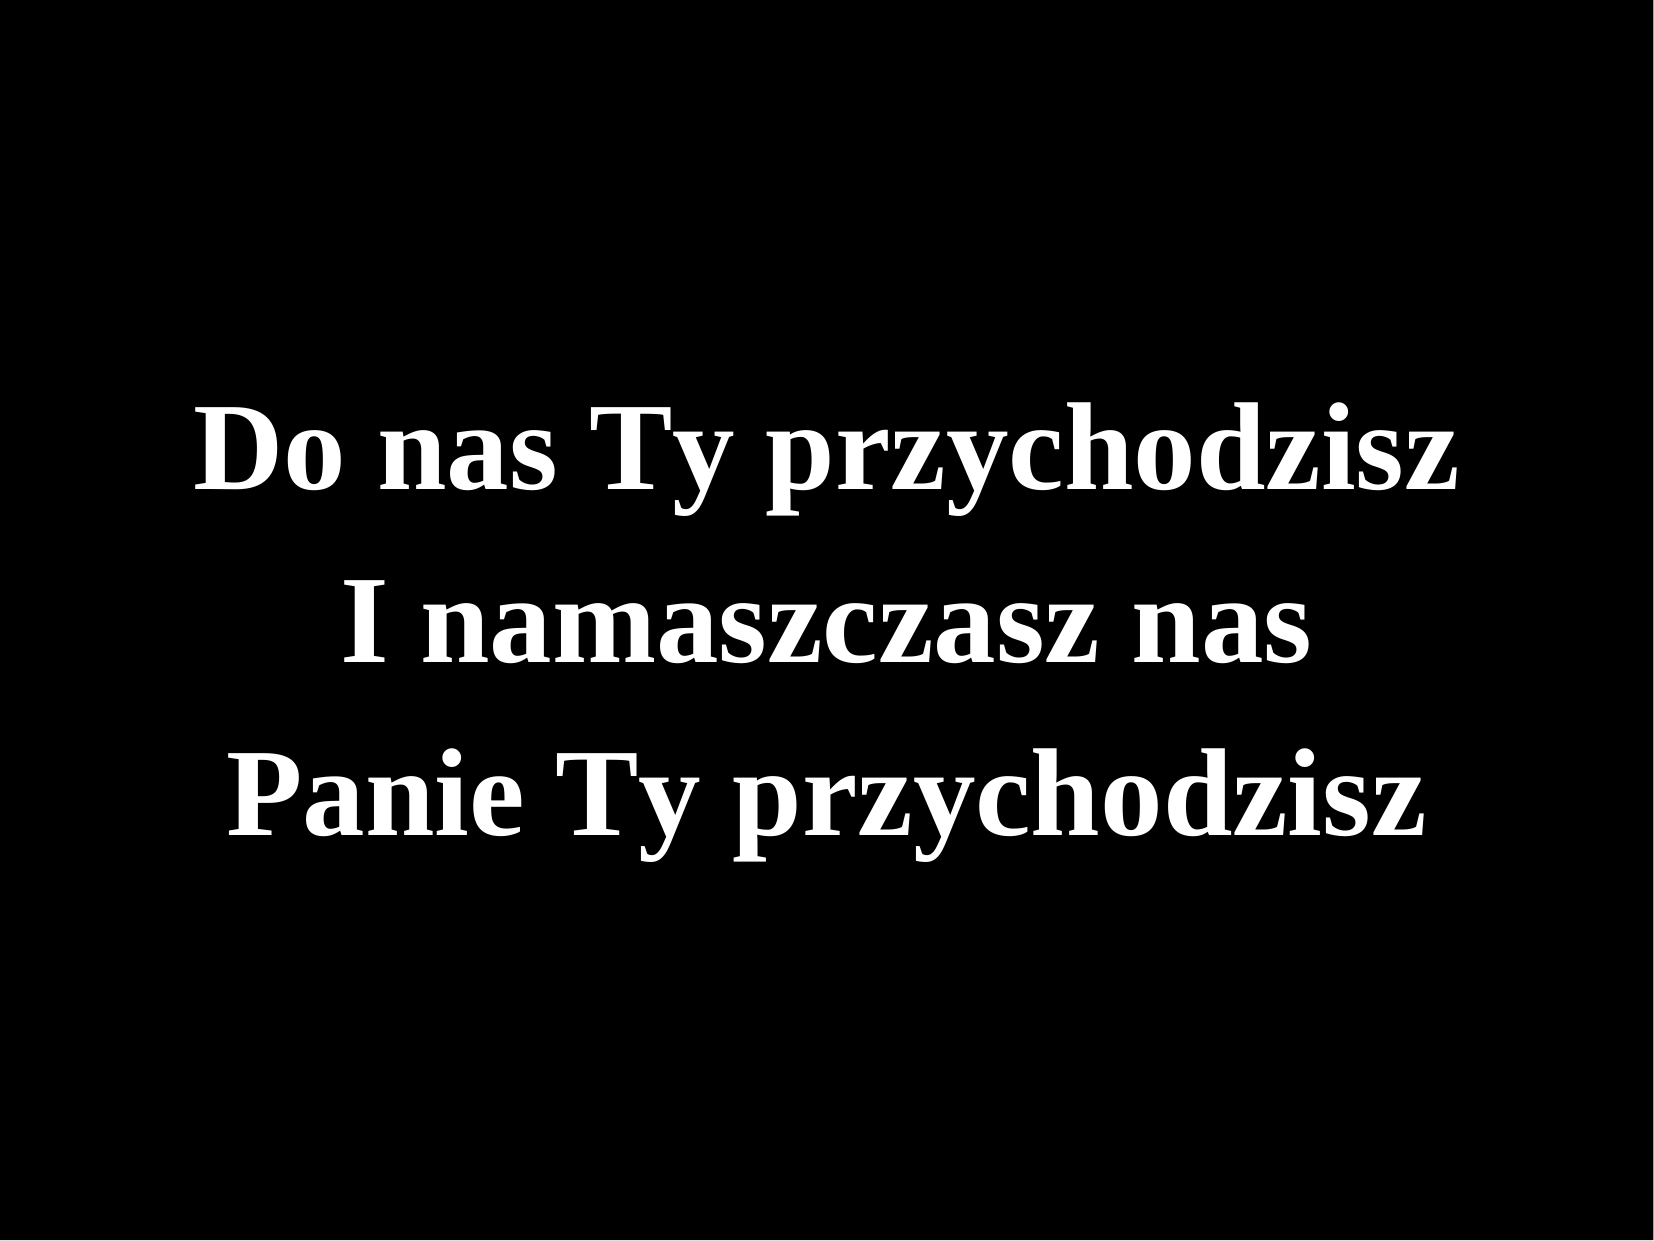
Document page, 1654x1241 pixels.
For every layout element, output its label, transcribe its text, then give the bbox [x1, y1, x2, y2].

title Do nas Ty przychodzisz ppp I namaszczasz nas ppp Panie Ty przychodzisz [0, 0, 1654, 1241]
